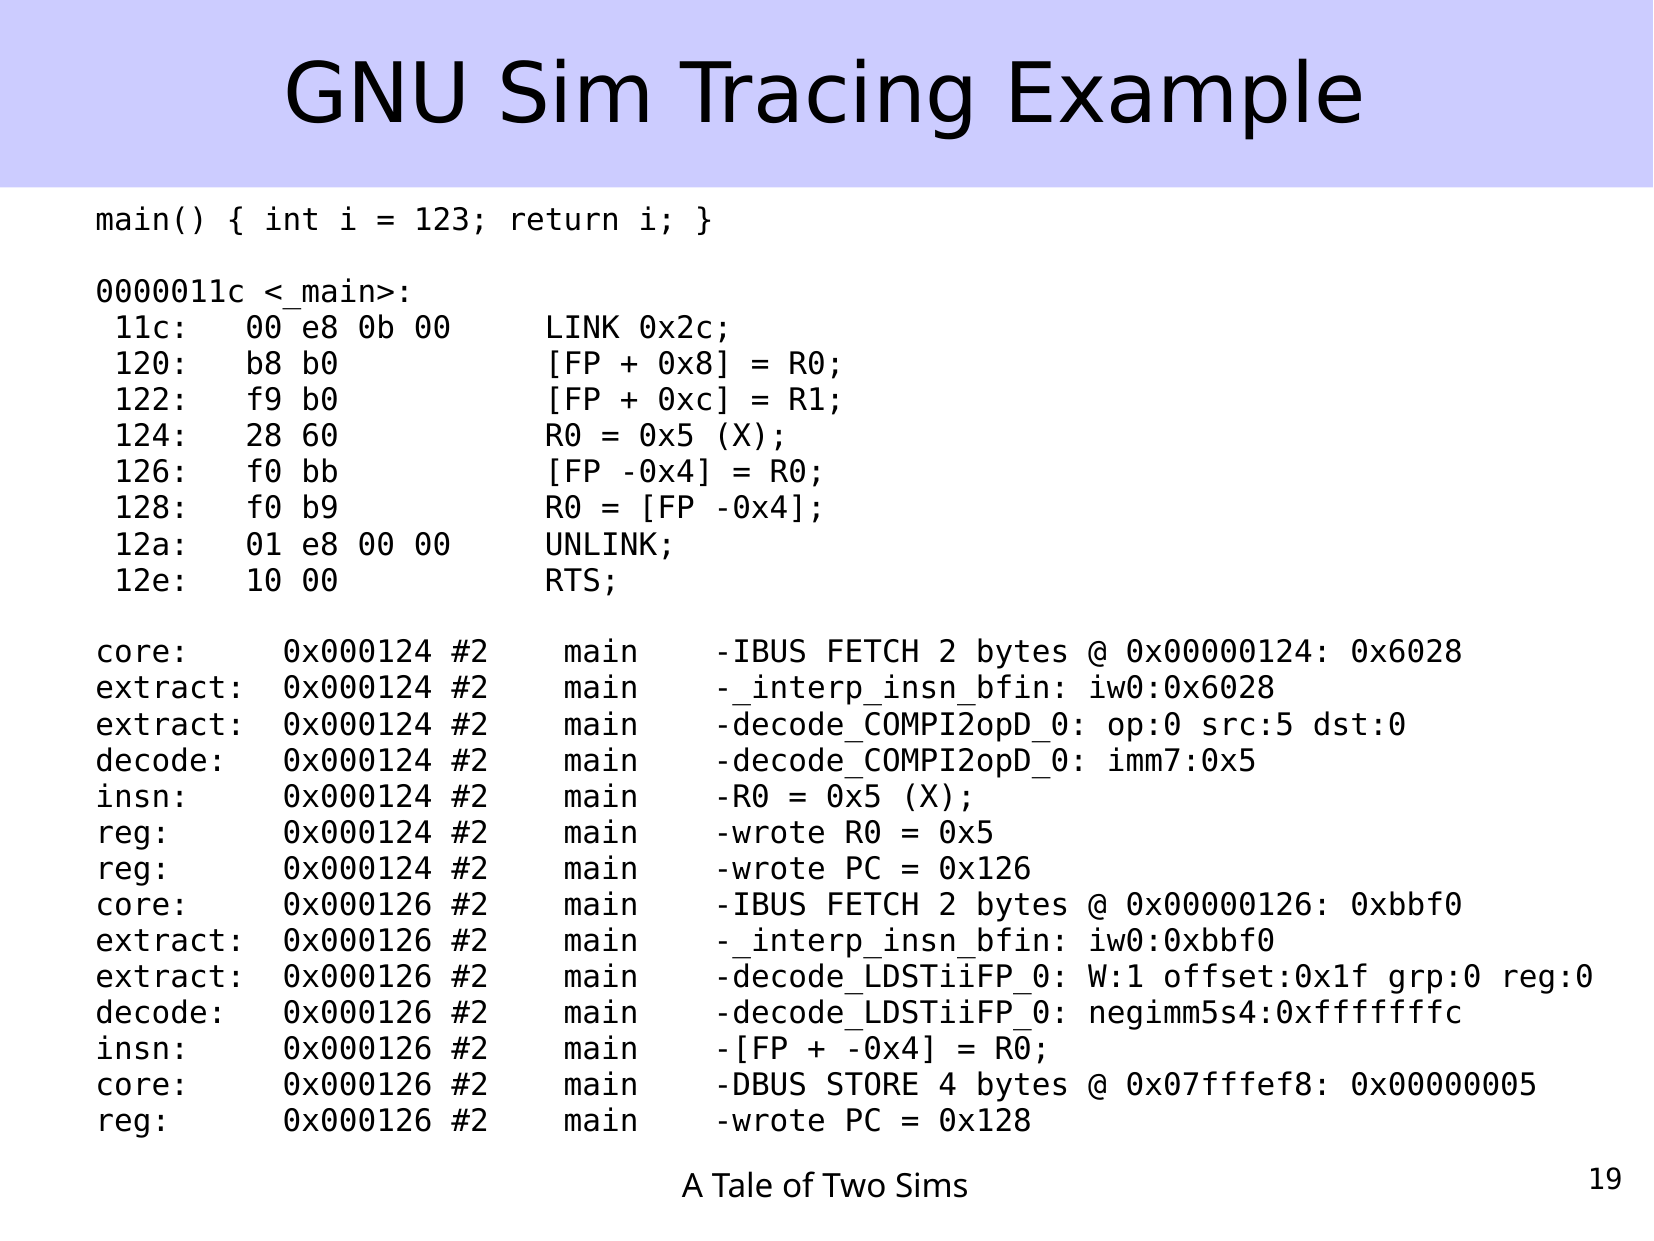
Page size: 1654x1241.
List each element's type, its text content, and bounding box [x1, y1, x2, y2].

title GNU Sim Tracing Example [0, 0, 1651, 188]
list main() { int i = 123; return i; } 0000011c <_main>: 11c: 00 e8 0b 00 LINK 0x2c; 120: b8 b0 [FP + 0x8] = R0; 122: f9 b0 [FP + 0xc] = R1; 124: 28 60 R0 = 0x5 (X); 126: f0 bb [FP -0x4] = R0; 128: f0 b9 R0 = [FP -0x4]; 12a: 01 e8 00 00 UNLINK; 12e: 10 00 RTS; core: 0x000124 #2 main -IBUS FETCH 2 bytes @ 0x00000124: 0x6028 extract: 0x000124 #2 main -_interp_insn_bfin: iw0:0x6028 extract: 0x000124 #2 main -decode_COMPI2opD_0: op:0 src:5 dst:0 decode: 0x000124 #2 main -decode_COMPI2opD_0: imm7:0x5 insn: 0x000124 #2 main -R0 = 0x5 (X); reg: 0x000124 #2 main -wrote R0 = 0x5 reg: 0x000124 #2 main -wrote PC = 0x126 core: 0x000126 #2 main -IBUS FETCH 2 bytes @ 0x00000126: 0xbbf0 extract: 0x000126 #2 main -_interp_insn_bfin: iw0:0xbbf0 extract: 0x000126 #2 main -decode_LDSTiiFP_0: W:1 offset:0x1f grp:0 reg:0 decode: 0x000126 #2 main -decode_LDSTiiFP_0: negimm5s4:0xfffffffc insn: 0x000126 #2 main -[FP + -0x4] = R0; core: 0x000126 #2 main -DBUS STORE 4 bytes @ 0x07fffef8: 0x00000005 reg: 0x000126 #2 main -wrote PC = 0x128 [29, 201, 1620, 1151]
